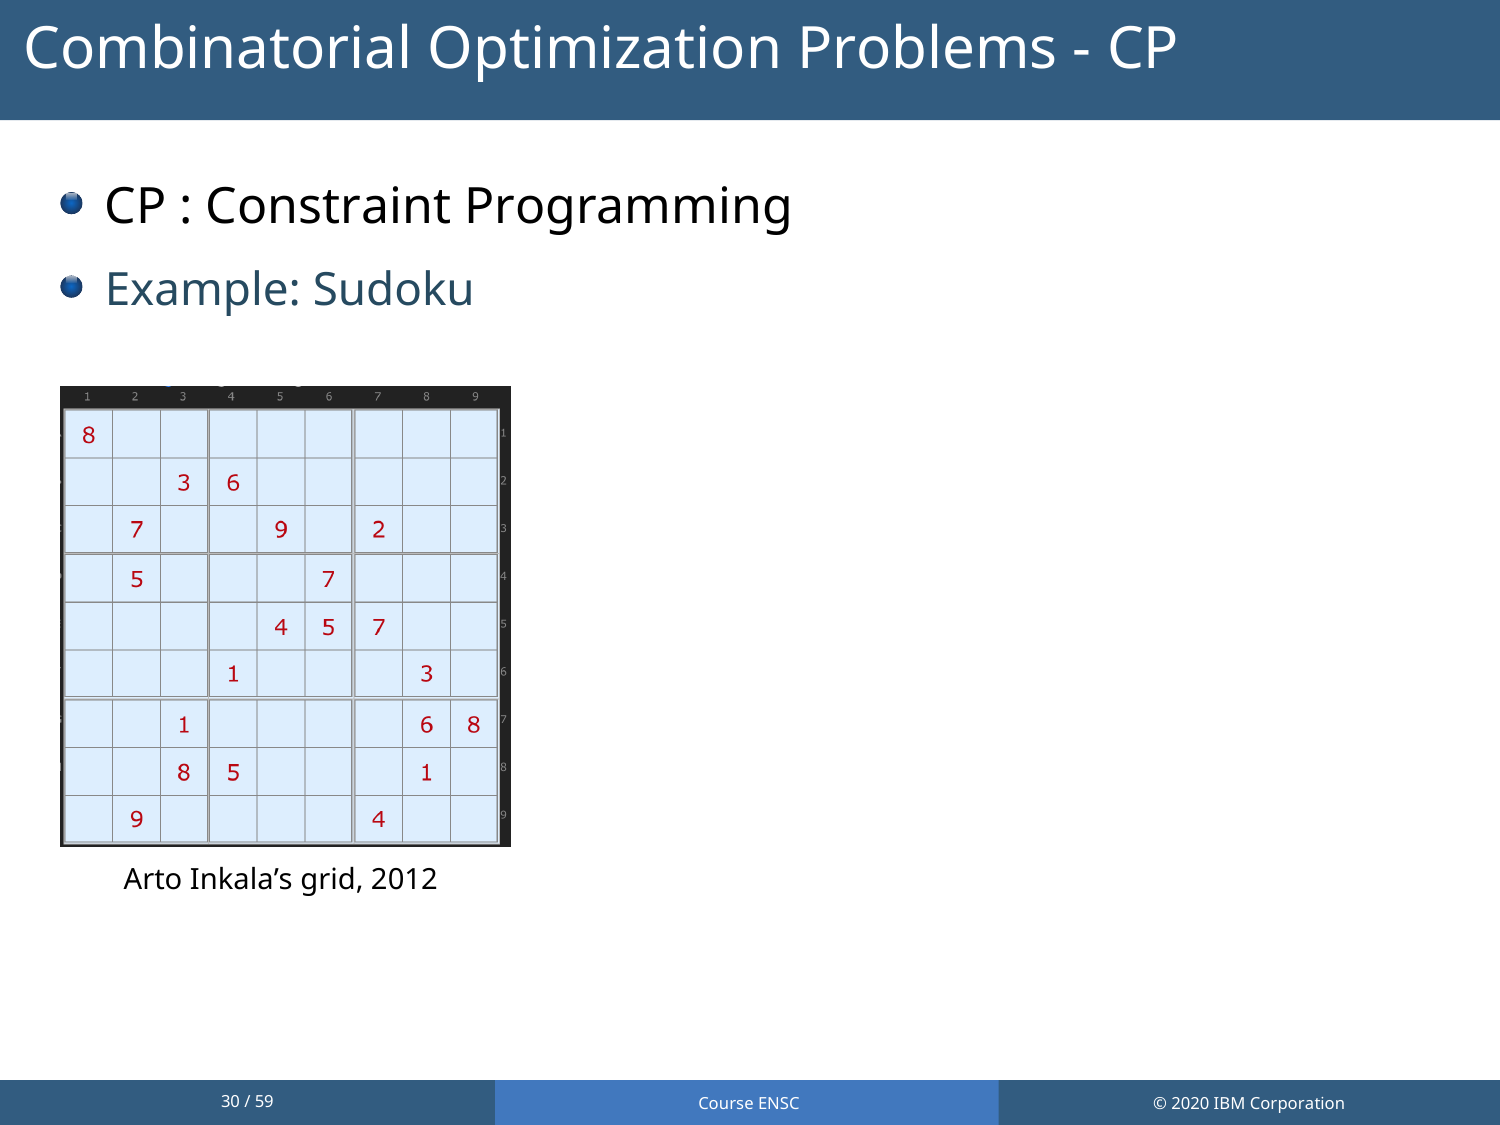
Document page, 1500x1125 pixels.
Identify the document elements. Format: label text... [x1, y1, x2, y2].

title Combinatorial Optimization Problems - CP [0, 0, 1500, 121]
list CP : Constraint Programming Example: Sudoku [45, 165, 1441, 1036]
picture [60, 386, 511, 848]
text_box Arto Inkala’s grid, 2012 [108, 852, 446, 903]
